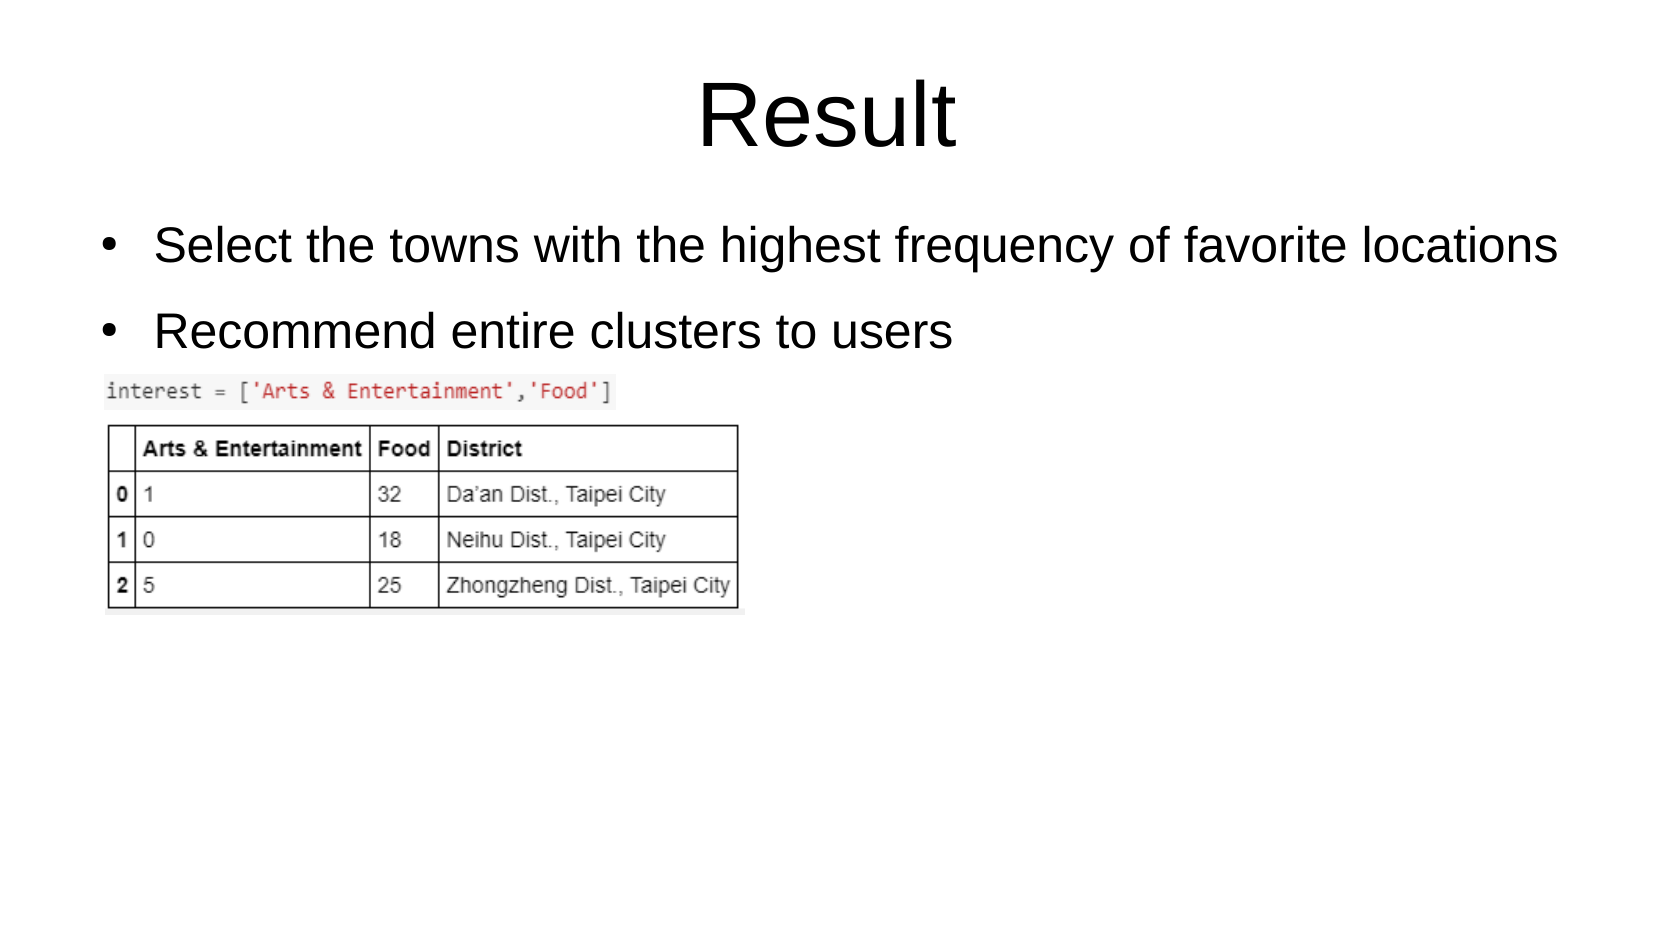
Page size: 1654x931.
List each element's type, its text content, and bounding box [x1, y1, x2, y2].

picture [104, 374, 616, 410]
list Select the towns with the highest frequency of favorite locations Recommend entire clusters to users [82, 217, 1571, 758]
picture [105, 422, 745, 616]
title Result [82, 37, 1571, 193]
